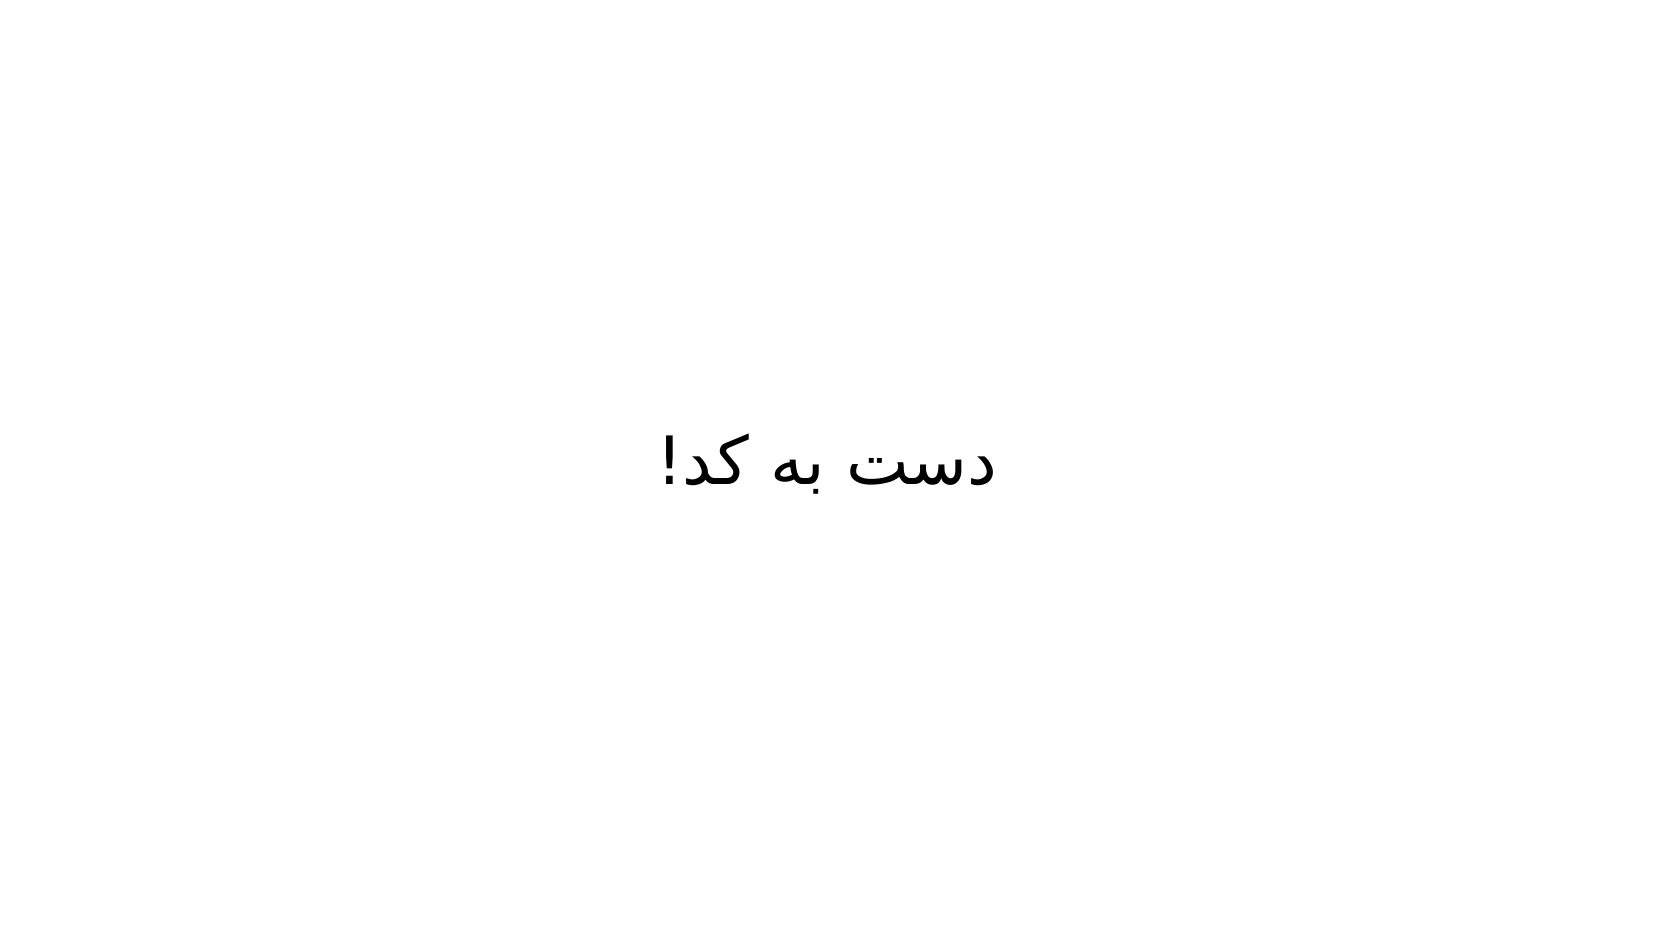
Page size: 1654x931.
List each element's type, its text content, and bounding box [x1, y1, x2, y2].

subtitle دست به کد! [82, 37, 1571, 886]
